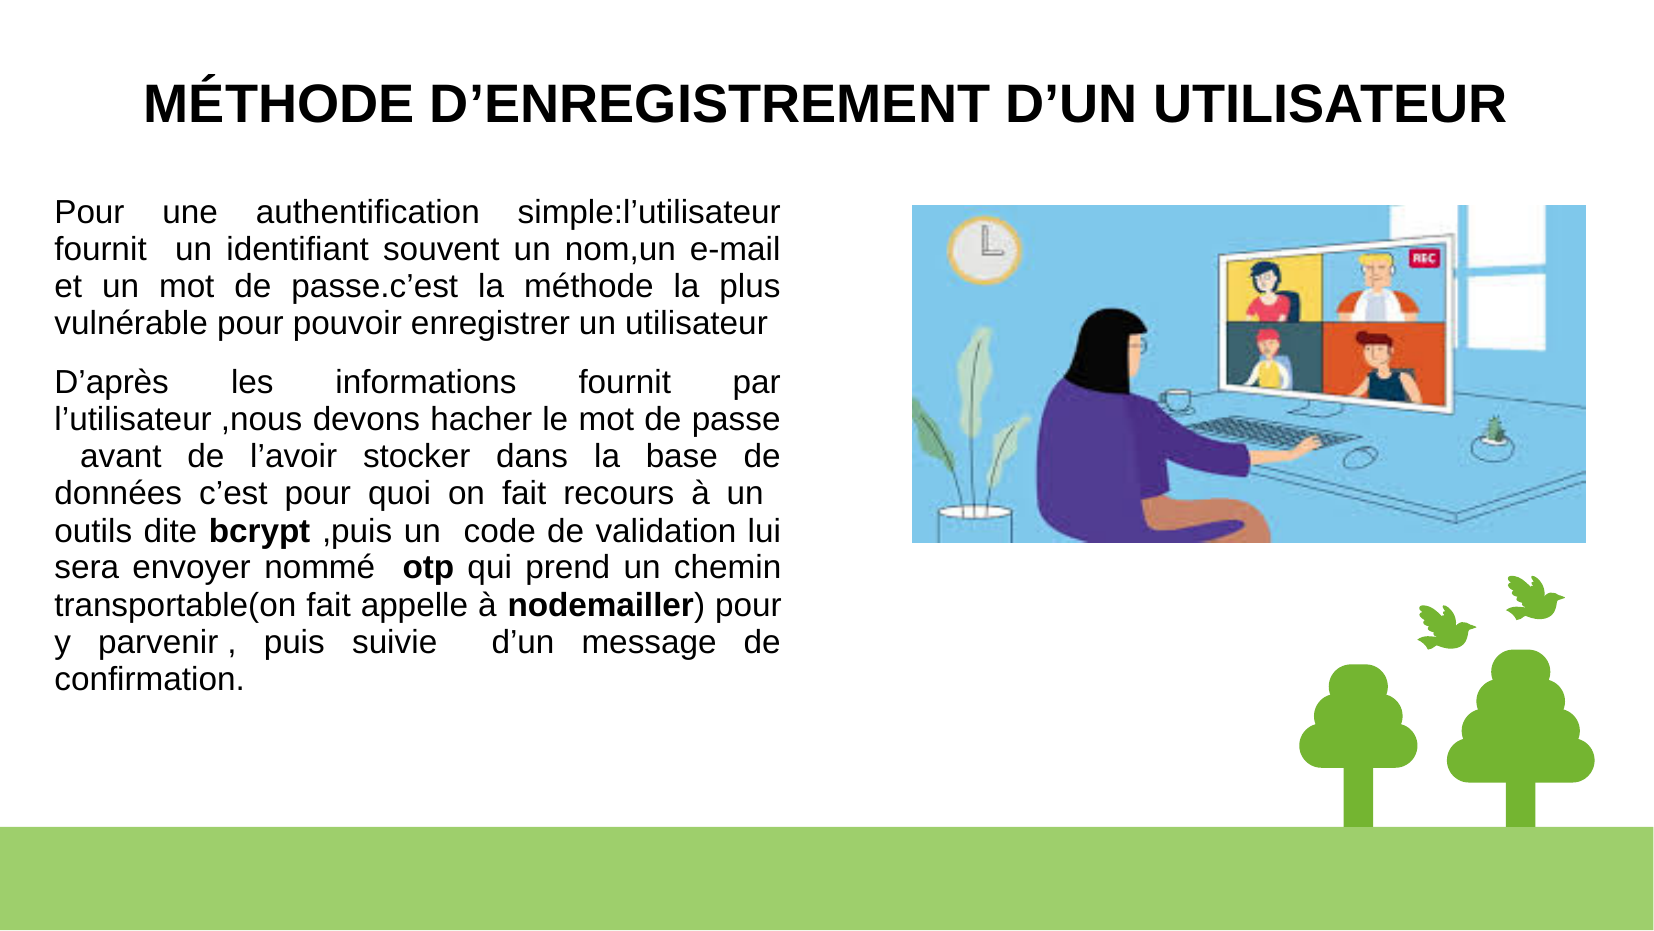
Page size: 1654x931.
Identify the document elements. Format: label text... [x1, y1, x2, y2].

list Pour une authentification simple:l’utilisateur fournit un identifiant souvent un nom,un e-mail et un mot de passe.c’est la méthode la plus vulnérable pour pouvoir enregistrer un utilisateur D’après les informations fournit par l’utilisateur ,nous devons hacher le mot de passe avant de l’avoir stocker dans la base de données c’est pour quoi on fait recours à un outils dite bcrypt ,puis un code de validation lui sera envoyer nommé otp qui prend un chemin transportable(on fait appelle à nodemailler) pour y parvenir , puis suivie d’un message de confirmation. [0, 193, 782, 726]
picture [912, 205, 1586, 543]
title MÉTHODE D’ENREGISTREMENT D’UN UTILISATEUR [88, 29, 1565, 178]
